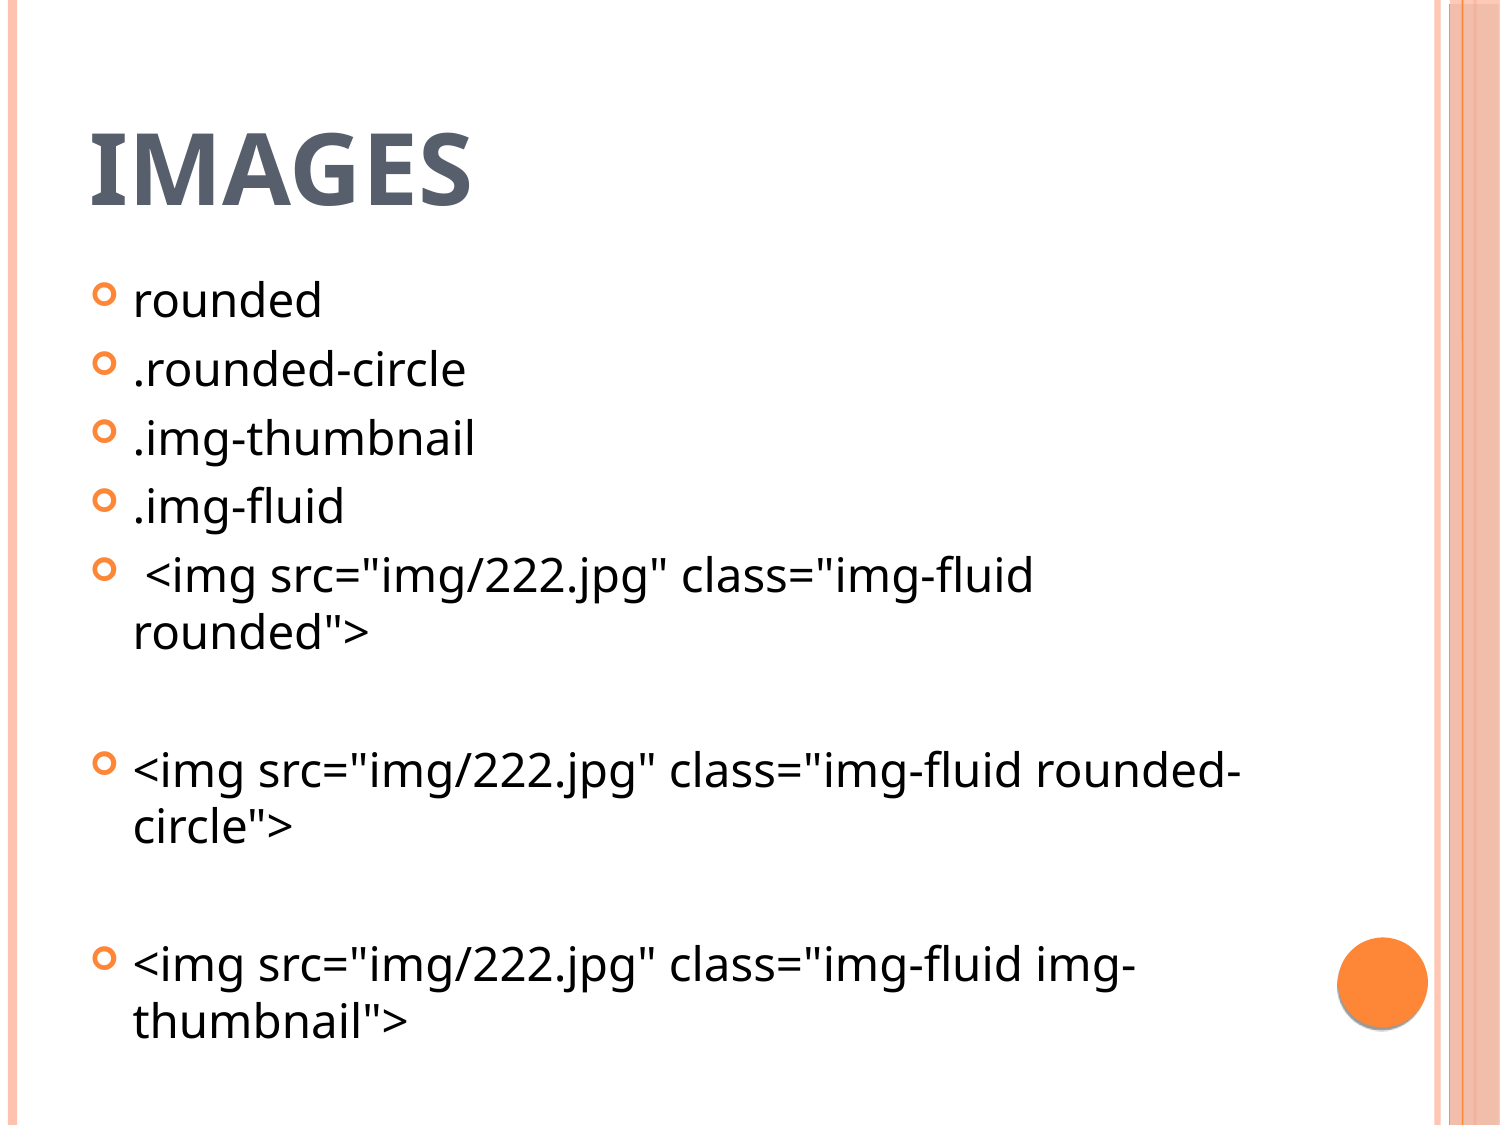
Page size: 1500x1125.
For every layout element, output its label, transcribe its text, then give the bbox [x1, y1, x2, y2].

title Images [75, 45, 1300, 233]
list rounded .rounded-circle .img-thumbnail .img-fluid <img src="img/222.jpg" class="img-fluid rounded"> <img src="img/222.jpg" class="img-fluid rounded-circle"> <img src="img/222.jpg" class="img-fluid img-thumbnail"> [75, 262, 1300, 1062]
